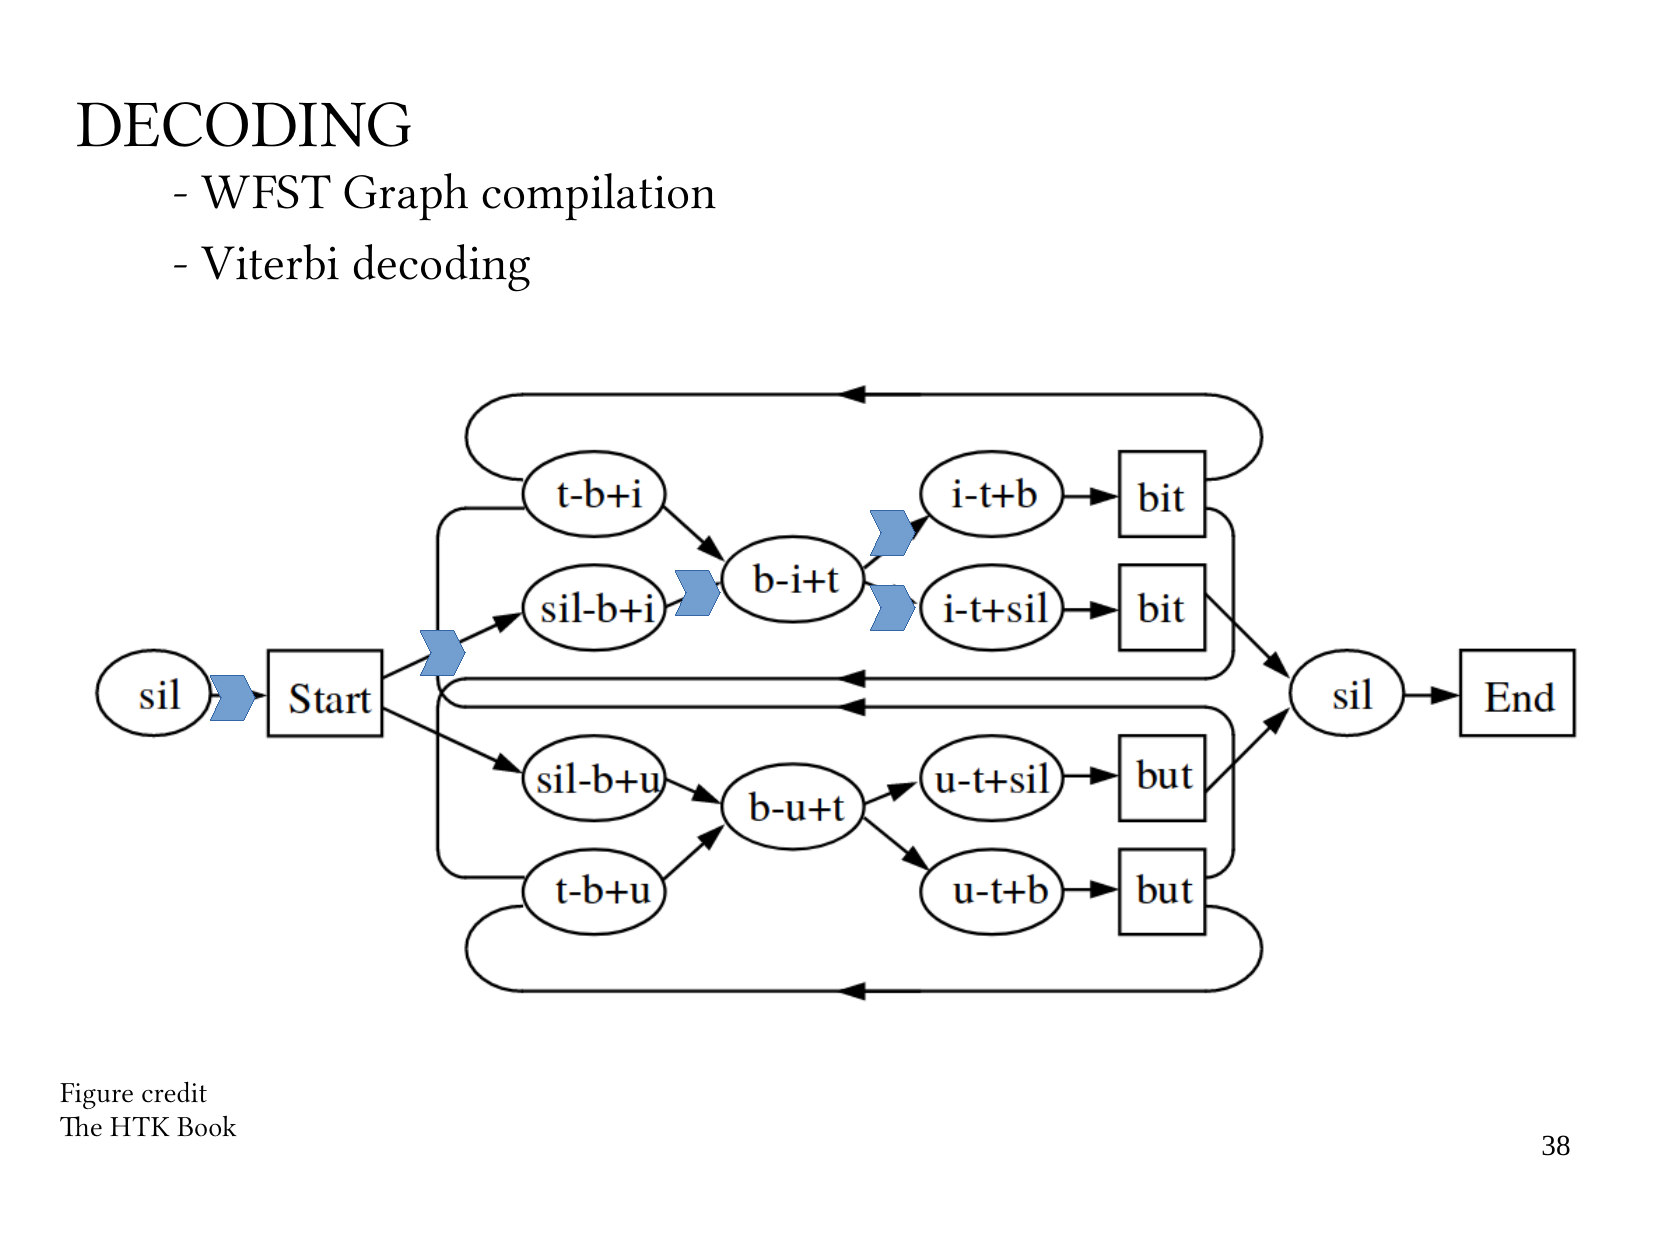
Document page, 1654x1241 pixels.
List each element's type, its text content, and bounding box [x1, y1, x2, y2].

subtitle DECODING - WFST Graph compilation - Viterbi decoding FEATURE EXTRACTION - Sliding window feature extraction GMM MONOPHONE TRAINING - Flat-start - Baum-Welch re-estimation GMM TRIPHONE TRAINING - Phonetic decision tree - Baum-Welch re-estimation Figure credit The HTK Book - Gradient descent via backprop [60, 72, 1549, 299]
subtitle DECODING - WFST Graph compilation - Viterbi decoding FEATURE EXTRACTION - Sliding window feature extraction GMM MONOPHONE TRAINING - Flat-start - Baum-Welch re-estimation GMM TRIPHONE TRAINING - Phonetic decision tree - Baum-Welch re-estimation Figure credit The HTK Book - Gradient descent via backprop [60, 1081, 1549, 1216]
text_box [420, 630, 466, 676]
text_box [675, 570, 721, 616]
text_box [210, 675, 256, 721]
picture [0, 299, 1654, 1081]
text_box [870, 510, 916, 556]
text_box [870, 585, 916, 631]
